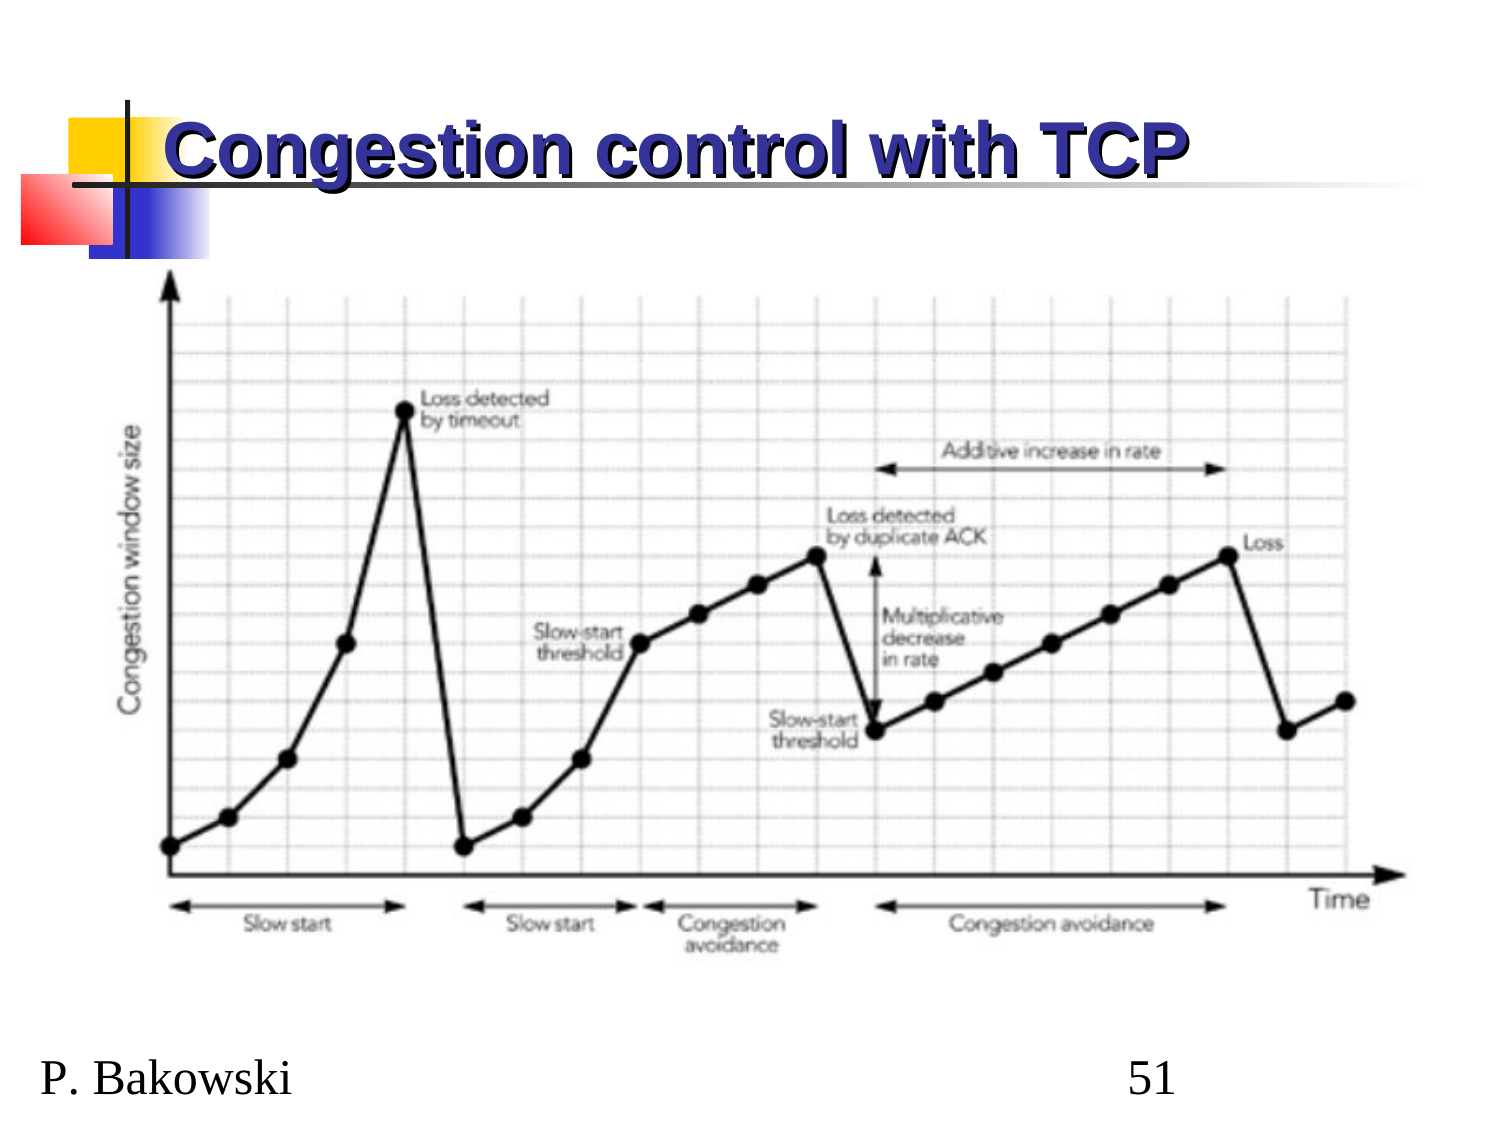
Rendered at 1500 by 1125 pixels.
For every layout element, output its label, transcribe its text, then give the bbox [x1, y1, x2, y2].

title Congestion control with TCP [147, 92, 1500, 213]
picture [79, 259, 1441, 969]
